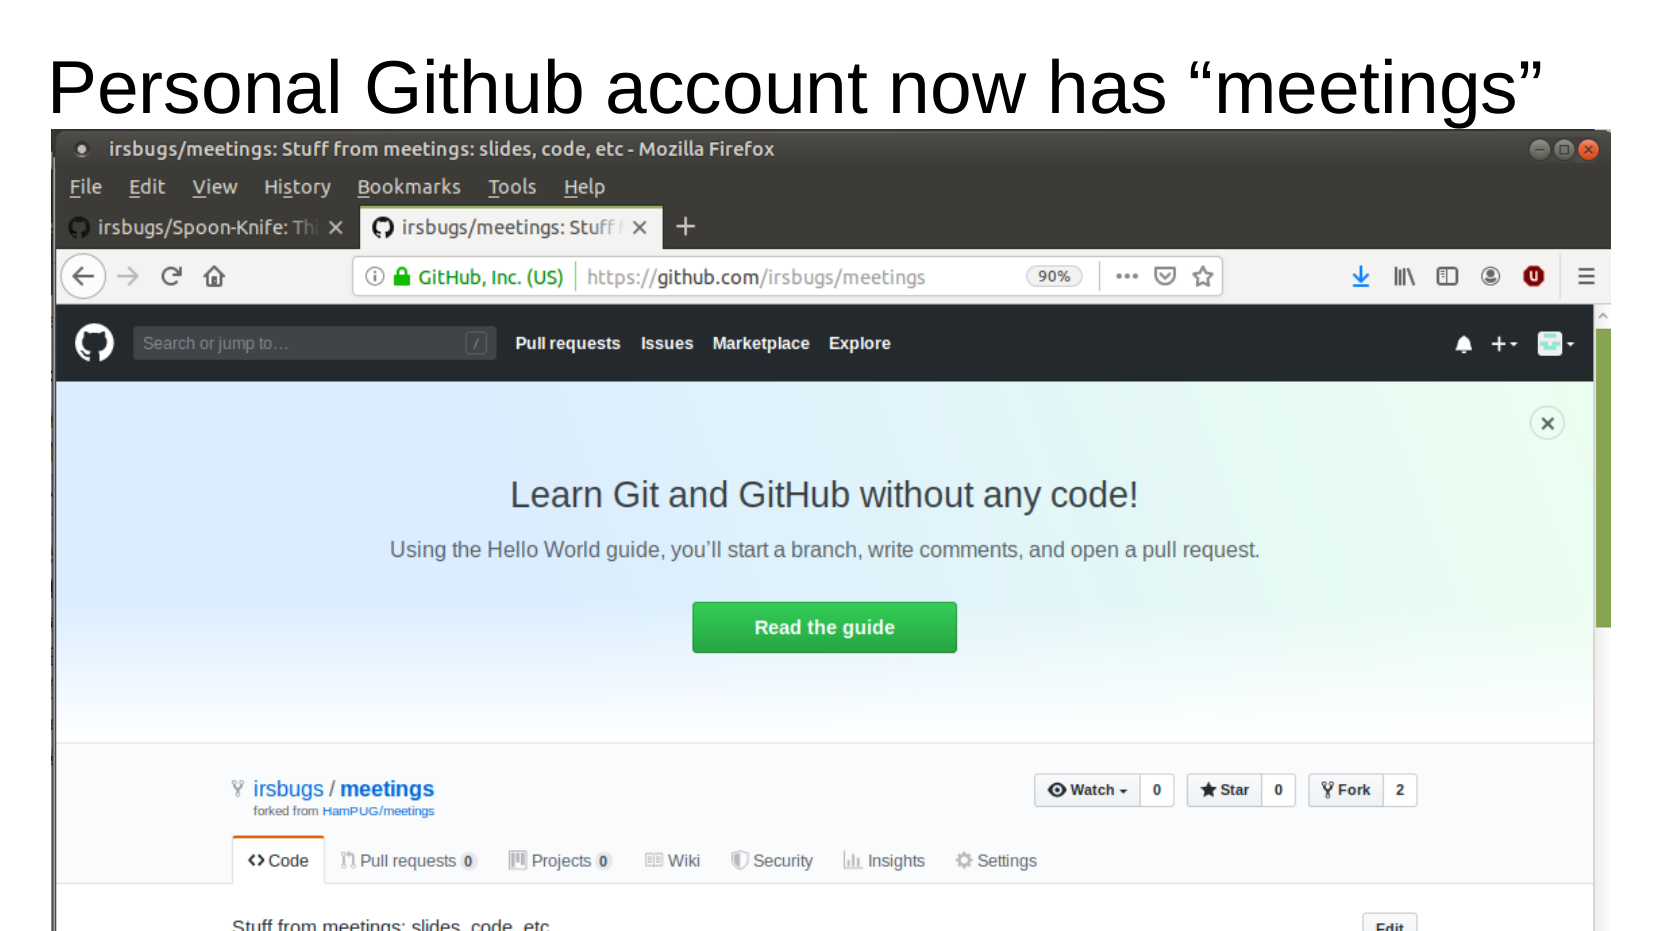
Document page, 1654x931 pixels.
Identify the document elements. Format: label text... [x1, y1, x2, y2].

title Personal Github account now has “meetings” [47, 3, 1630, 172]
picture [51, 129, 1611, 931]
